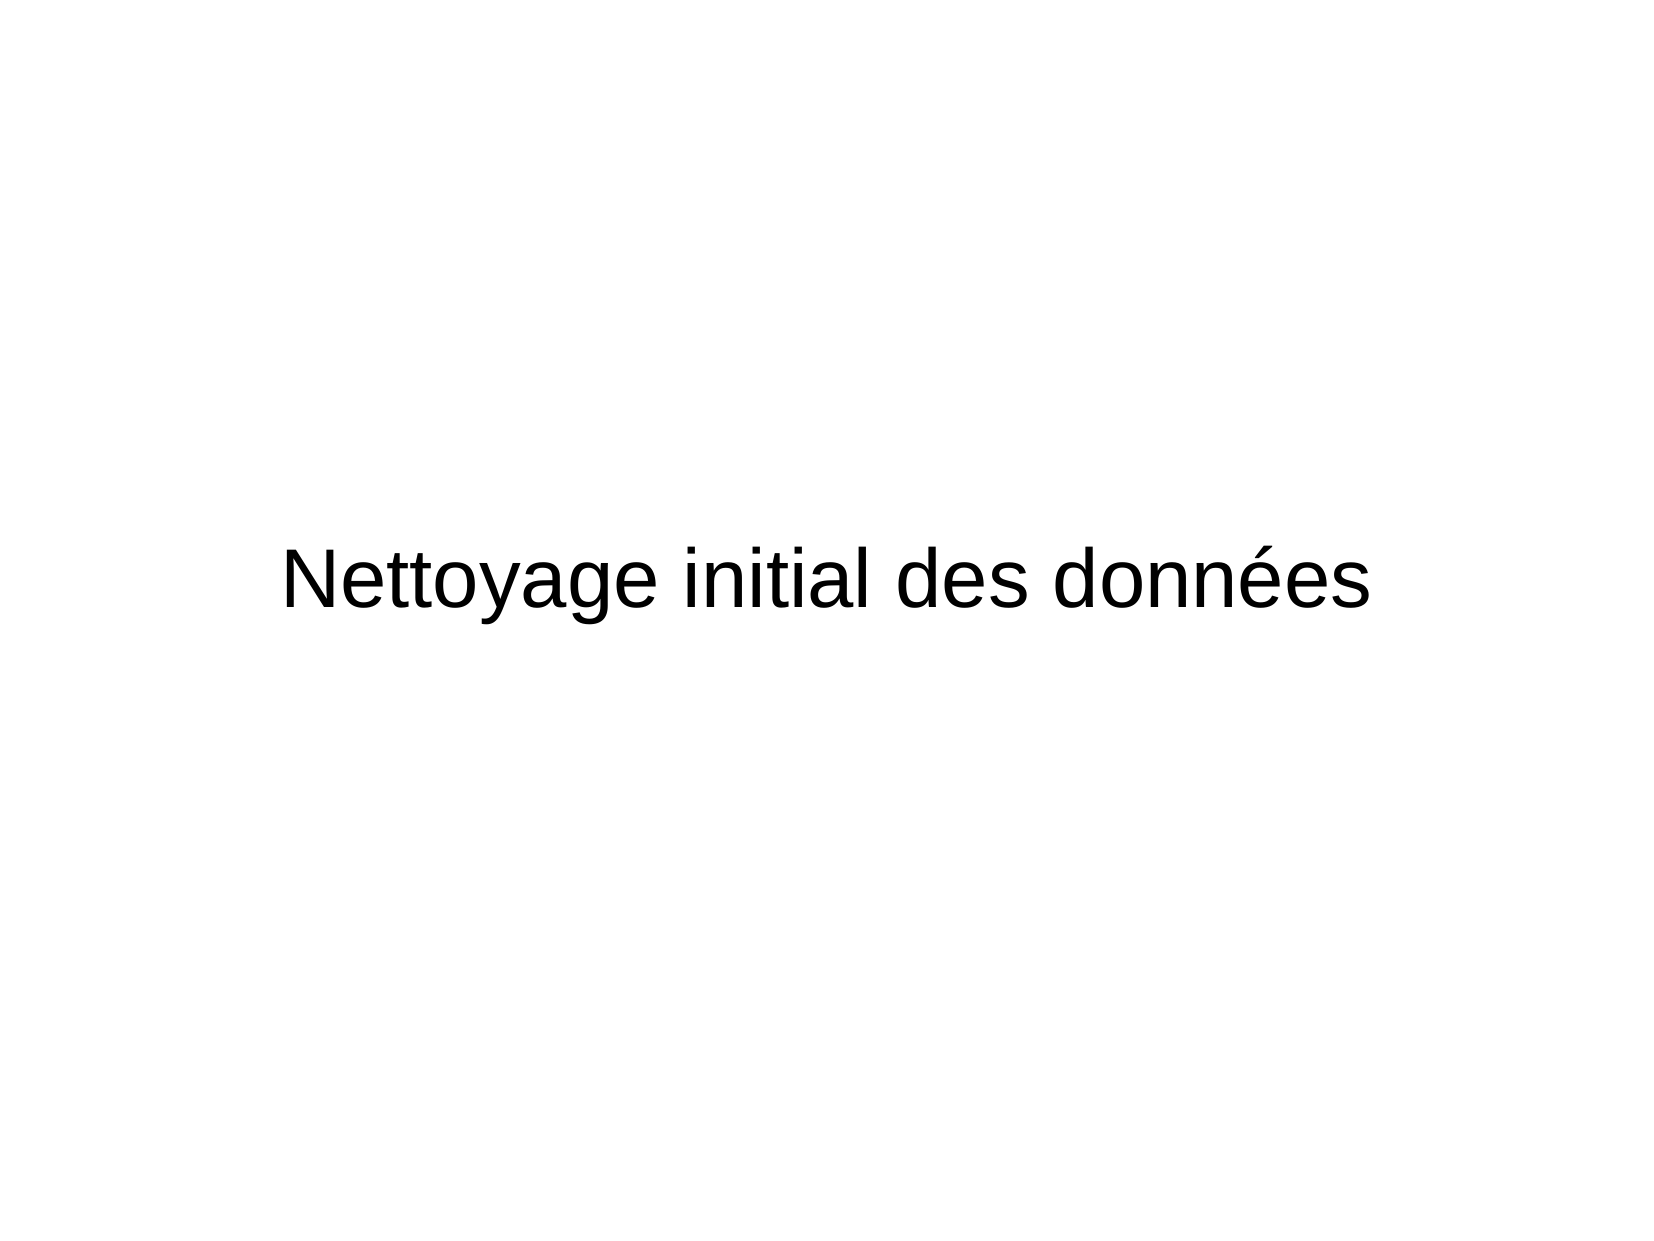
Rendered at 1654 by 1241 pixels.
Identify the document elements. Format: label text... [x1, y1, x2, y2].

subtitle Nettoyage initial des données [82, 49, 1571, 1109]
